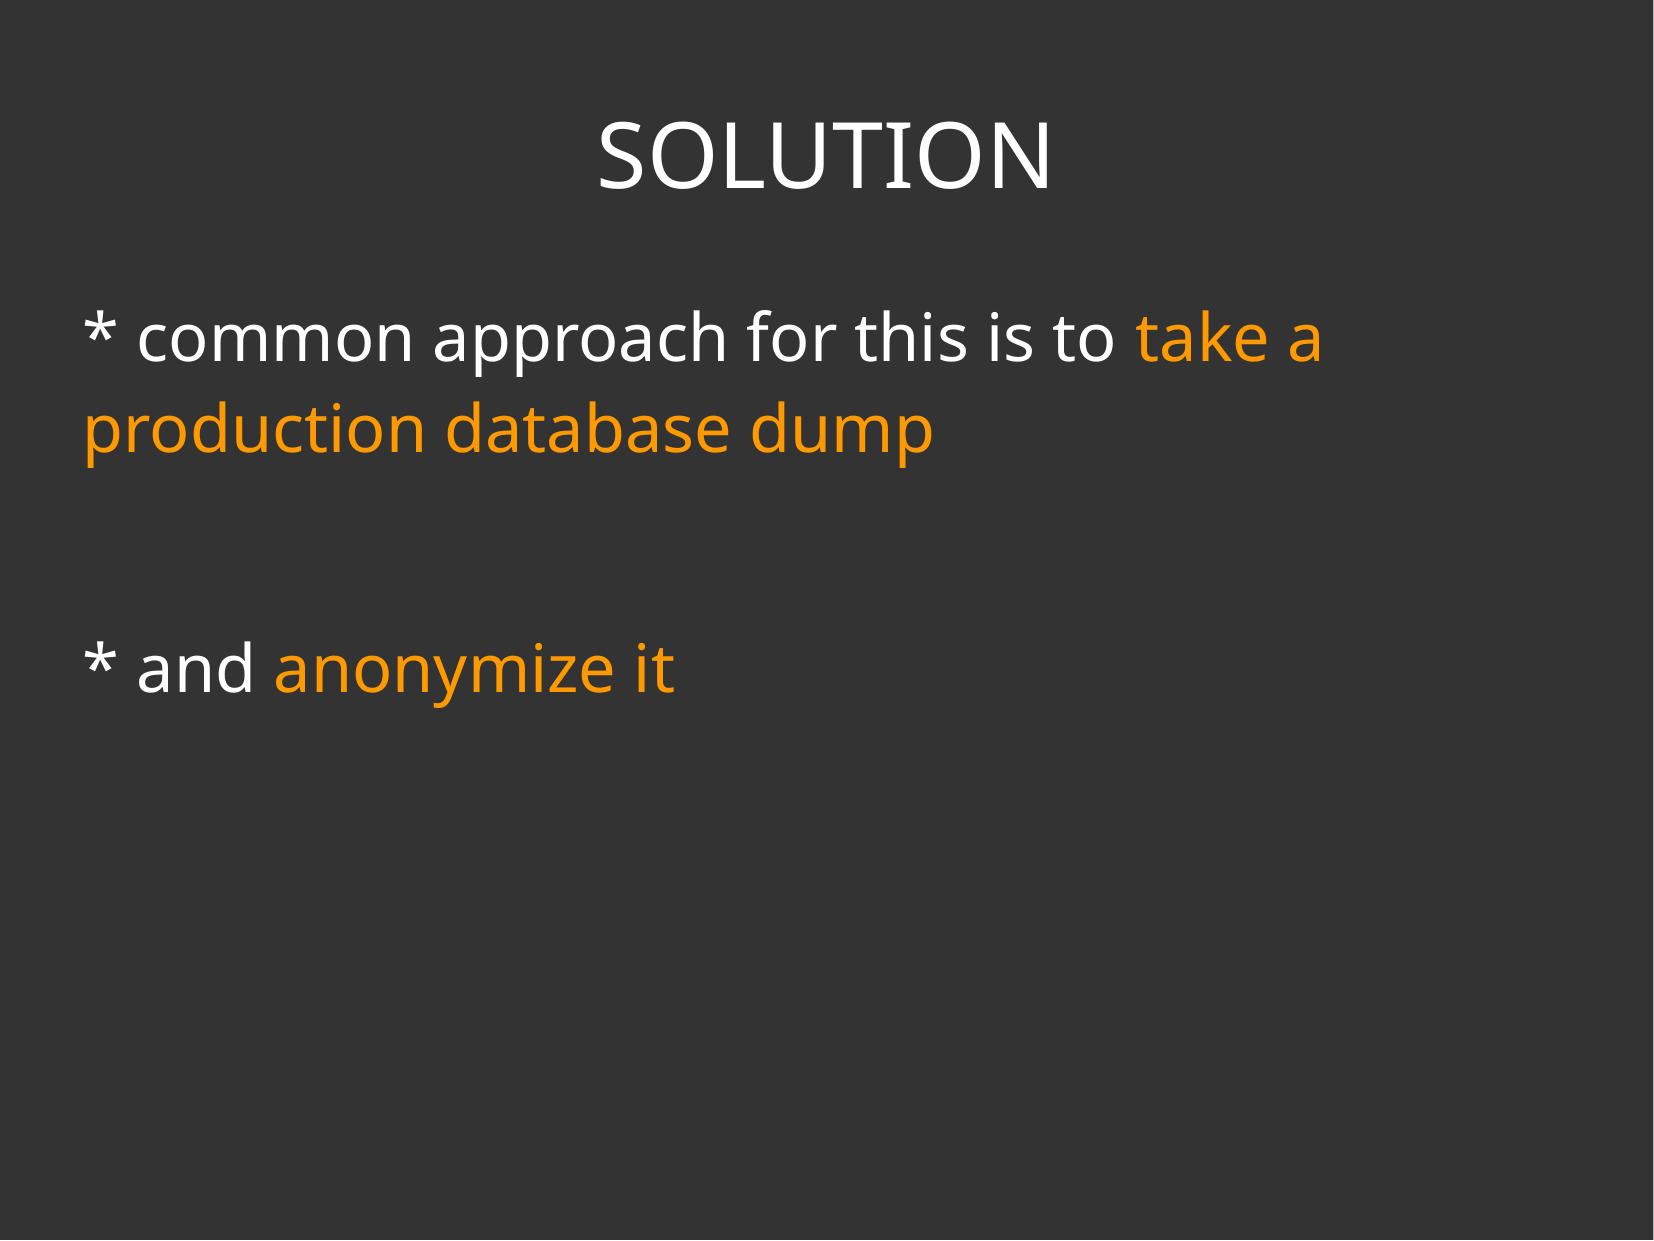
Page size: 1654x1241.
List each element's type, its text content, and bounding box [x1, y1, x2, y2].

list * common approach for this is to take a production database dump * and anonymize it [82, 290, 1571, 1010]
title SOLUTION [82, 49, 1571, 257]
